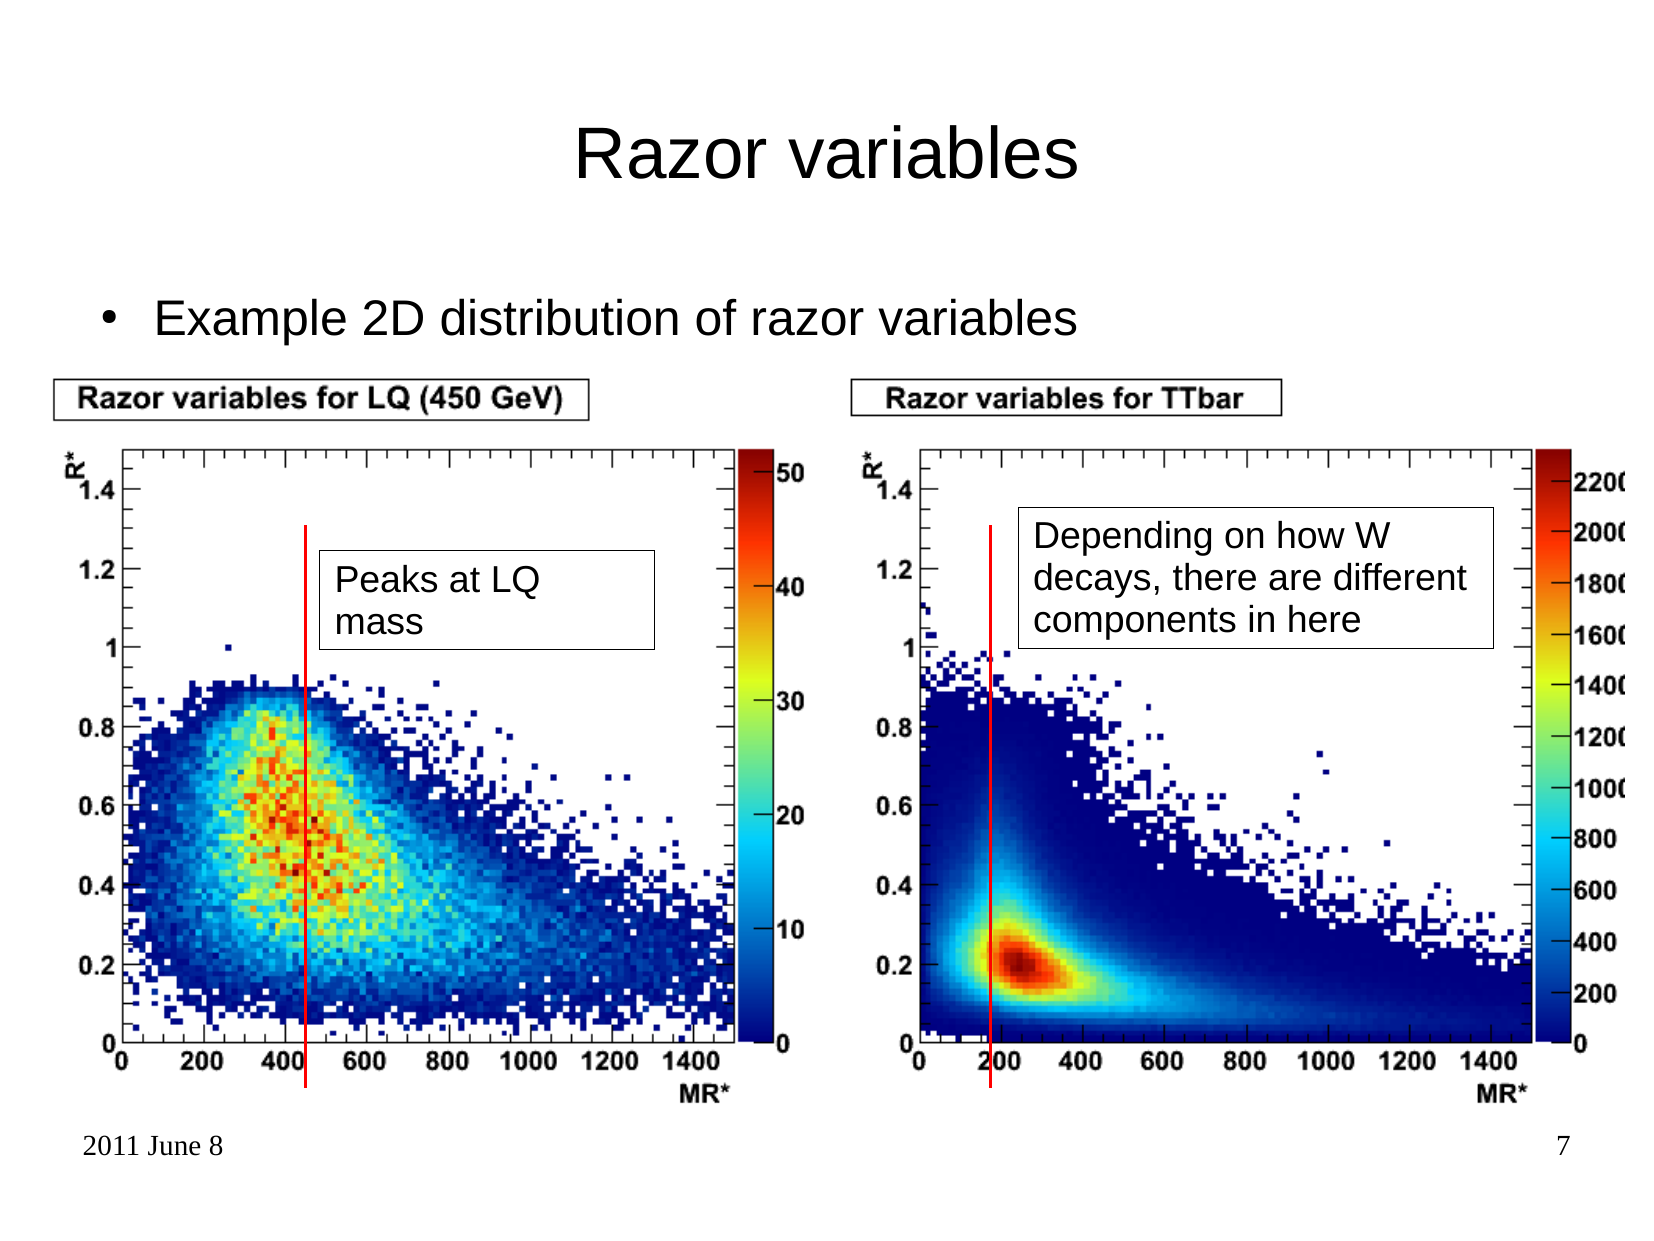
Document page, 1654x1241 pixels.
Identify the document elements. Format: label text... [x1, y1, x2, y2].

text_box Peaks at LQ mass [319, 550, 655, 608]
list Example 2D distribution of razor variables [82, 290, 1571, 368]
text_box Depending on how W decays, there are different components in here [1018, 507, 1494, 649]
picture [30, 368, 1625, 1125]
title Razor variables [82, 56, 1571, 250]
